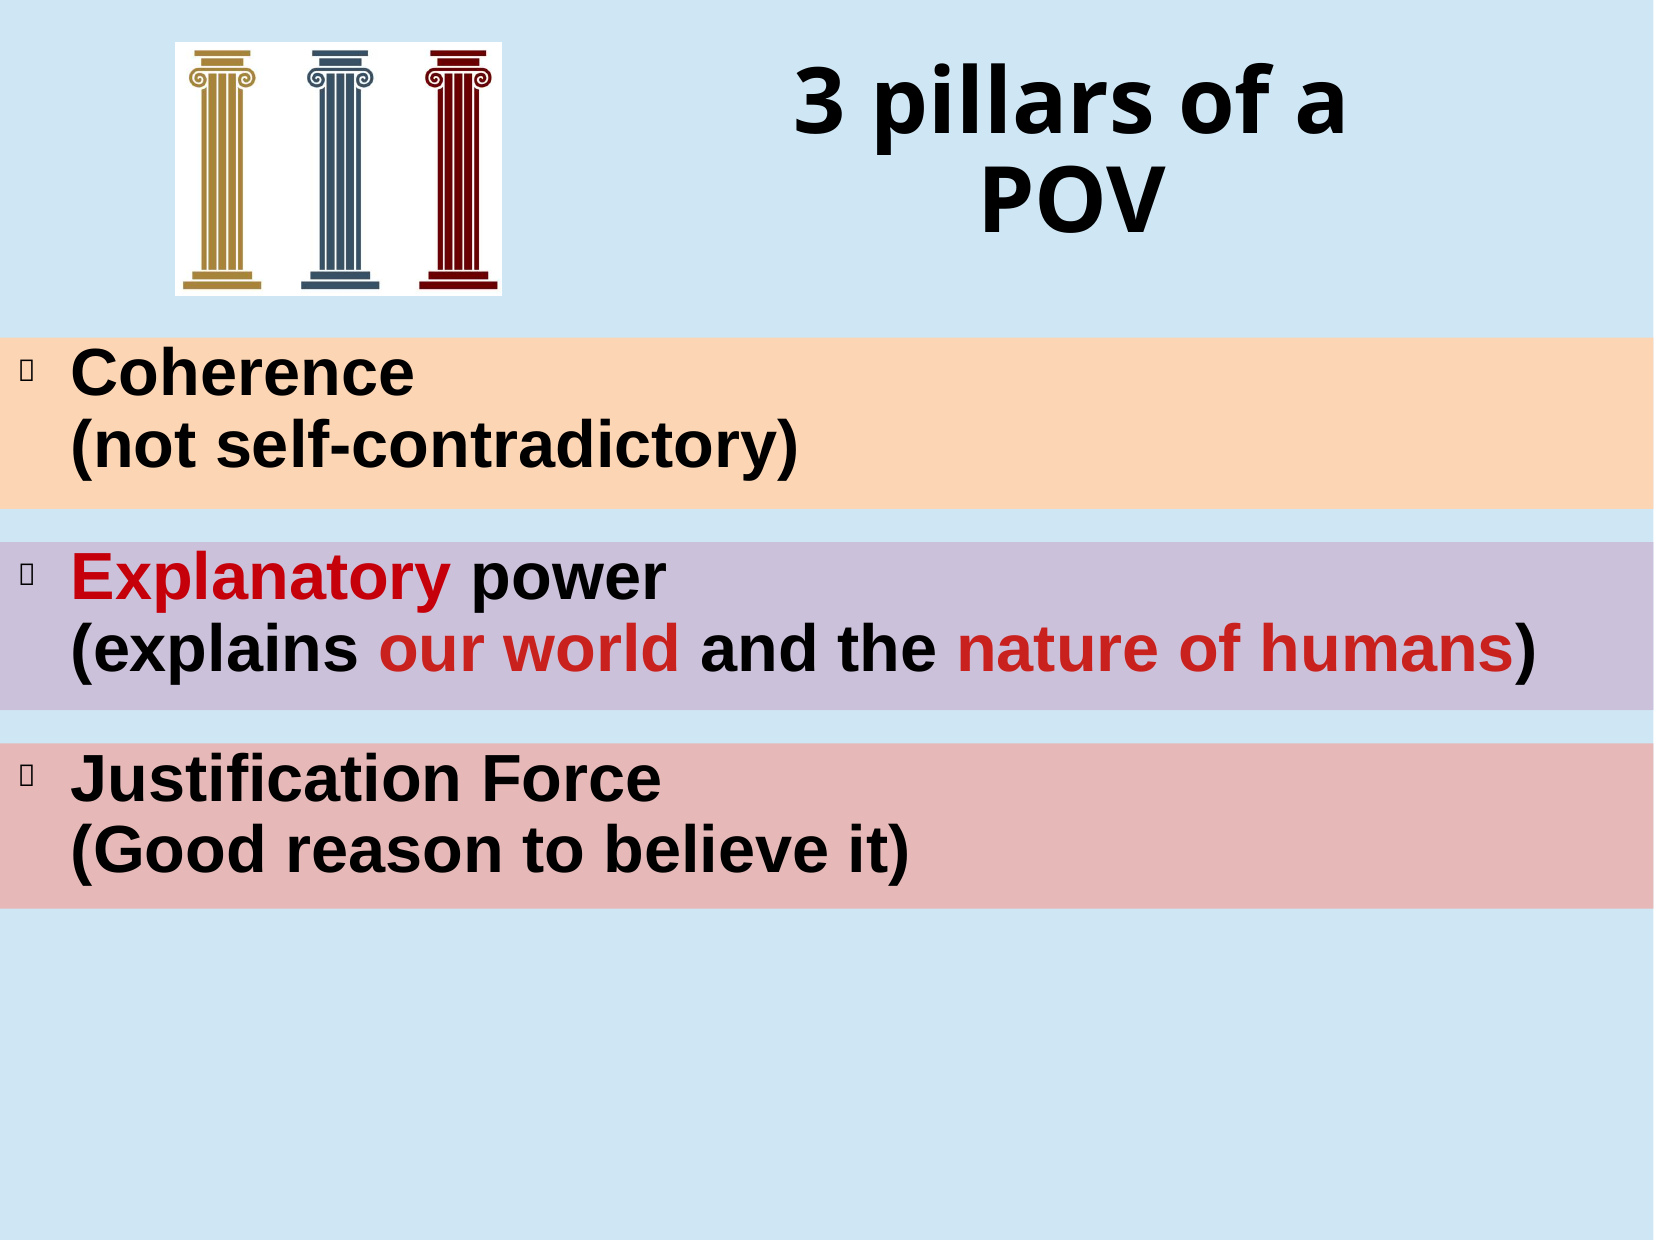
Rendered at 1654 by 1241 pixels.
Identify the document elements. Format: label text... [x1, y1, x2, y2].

list Explanatory power (explains our world and the nature of humans) [0, 542, 1654, 711]
picture [175, 42, 502, 296]
list Justification Force (Good reason to believe it) [0, 743, 1654, 909]
title 3 pillars of a POV [531, 0, 1613, 307]
list Coherence (not self-contradictory) [0, 337, 1654, 509]
